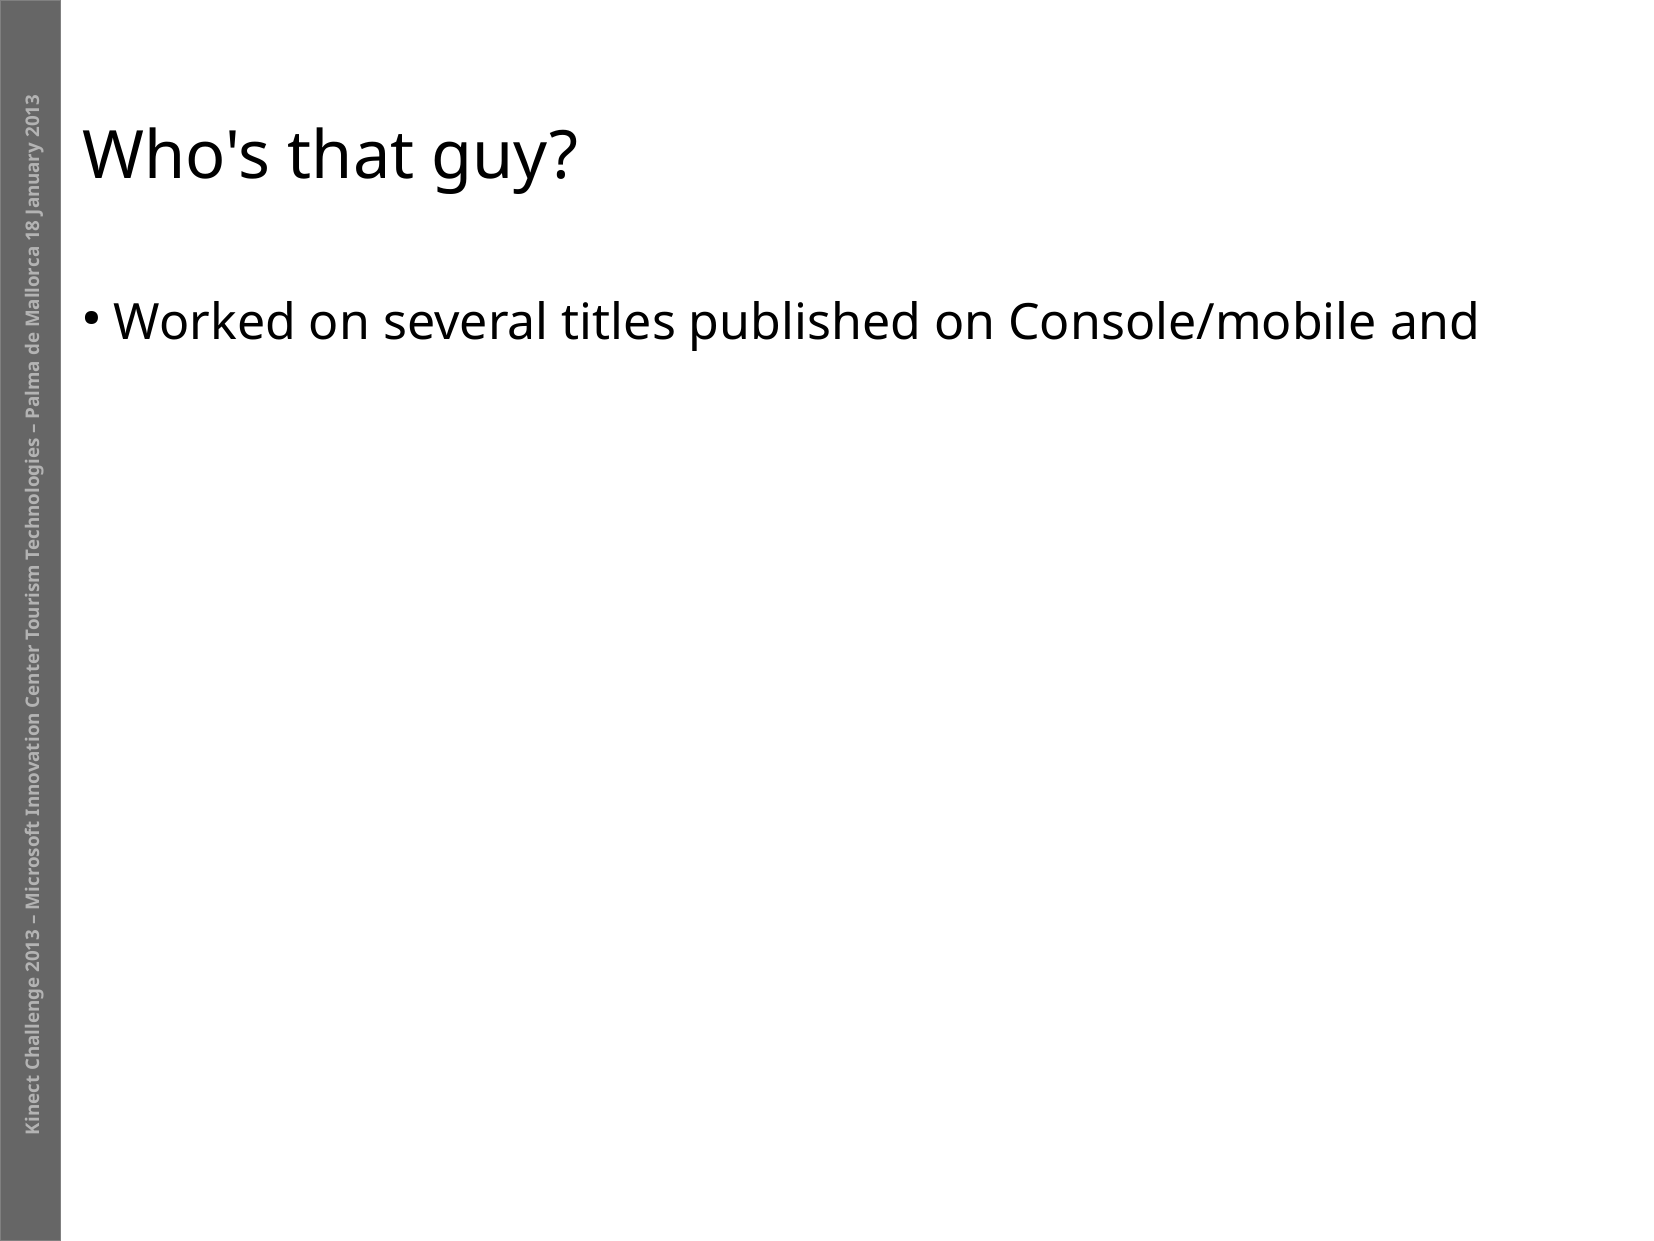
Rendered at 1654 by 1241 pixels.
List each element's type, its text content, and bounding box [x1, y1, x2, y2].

title Worked on several titles published on Console/mobile and [82, 285, 1571, 1201]
text_box Kinect Challenge 2013 – Microsoft Innovation Center Tourism Technologies – Palma de Mallorca 18 January 2013 [11, 0, 57, 1231]
text_box [0, 0, 61, 1241]
title Who's that guy? [82, 49, 1571, 257]
